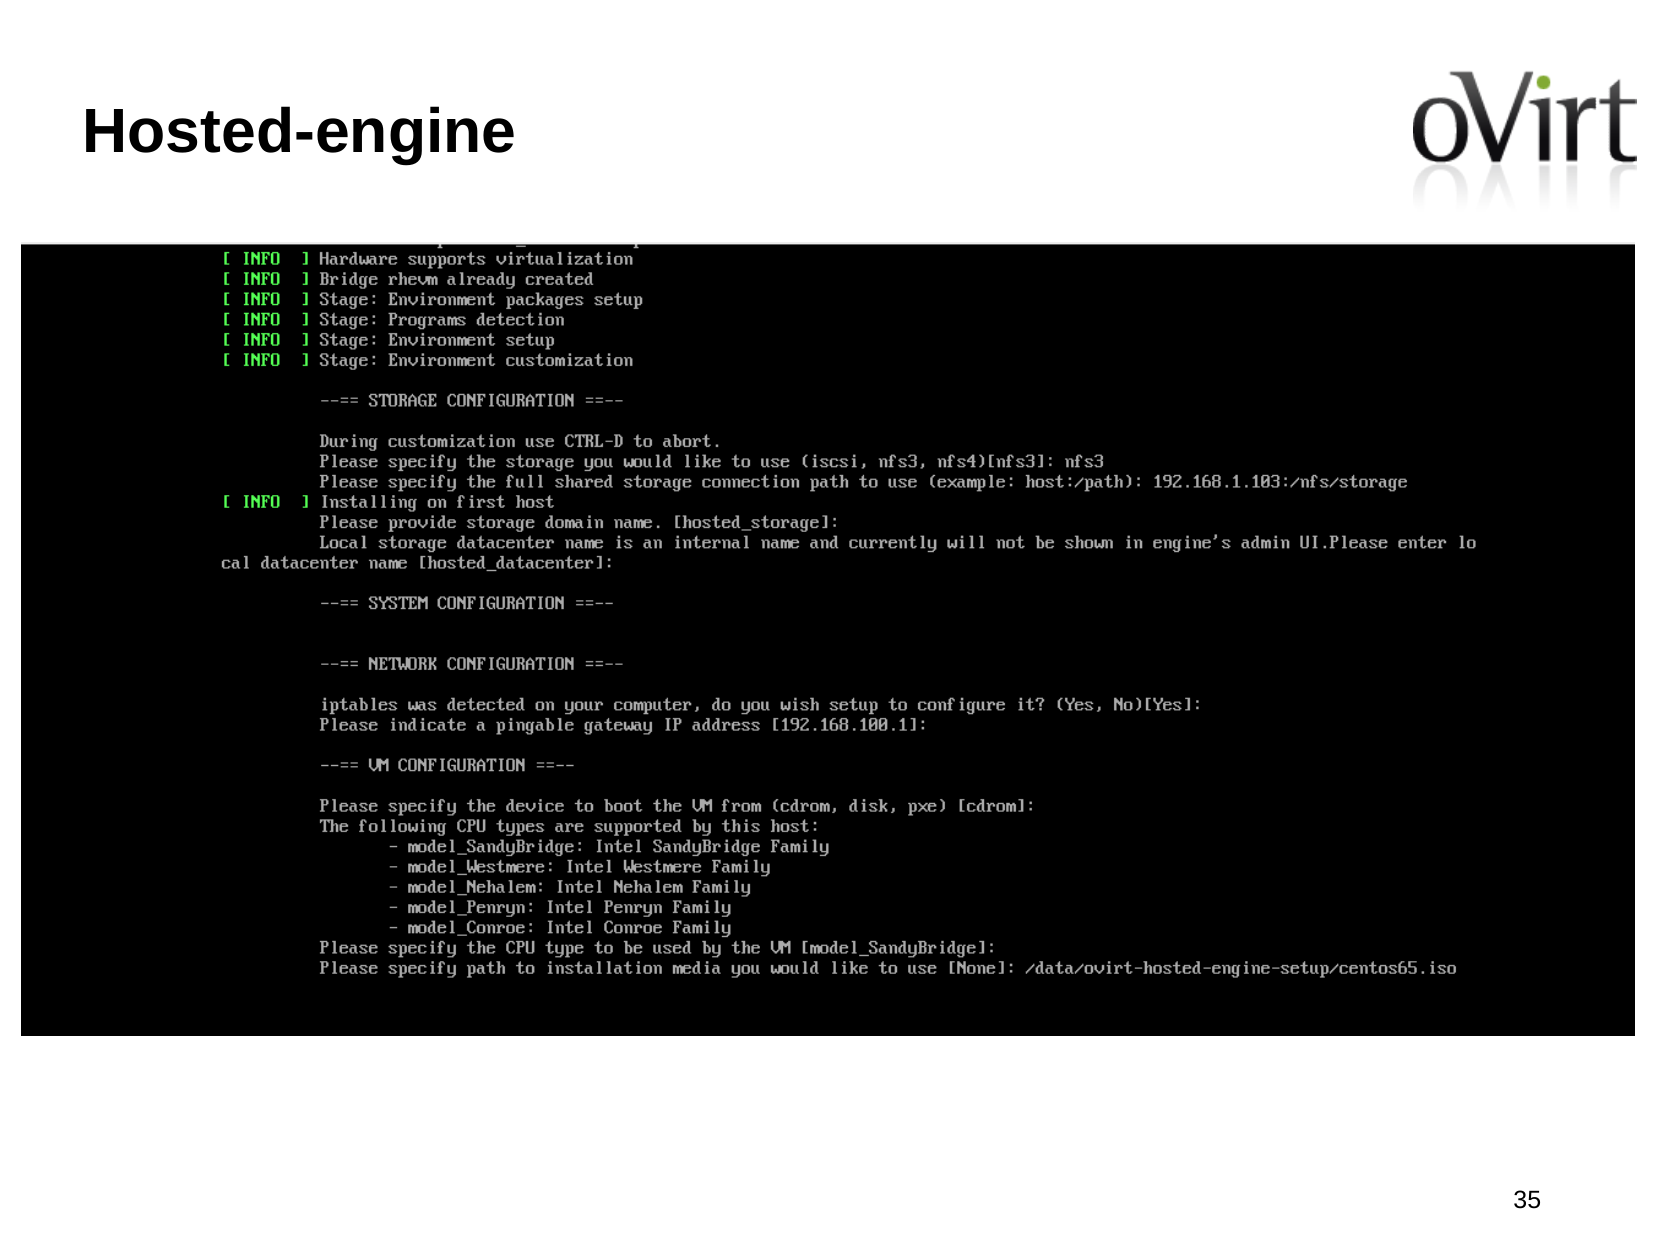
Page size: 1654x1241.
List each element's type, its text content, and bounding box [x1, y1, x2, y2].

picture [1413, 63, 1637, 212]
picture [21, 242, 1635, 1036]
title Hosted-engine [82, 37, 1378, 226]
